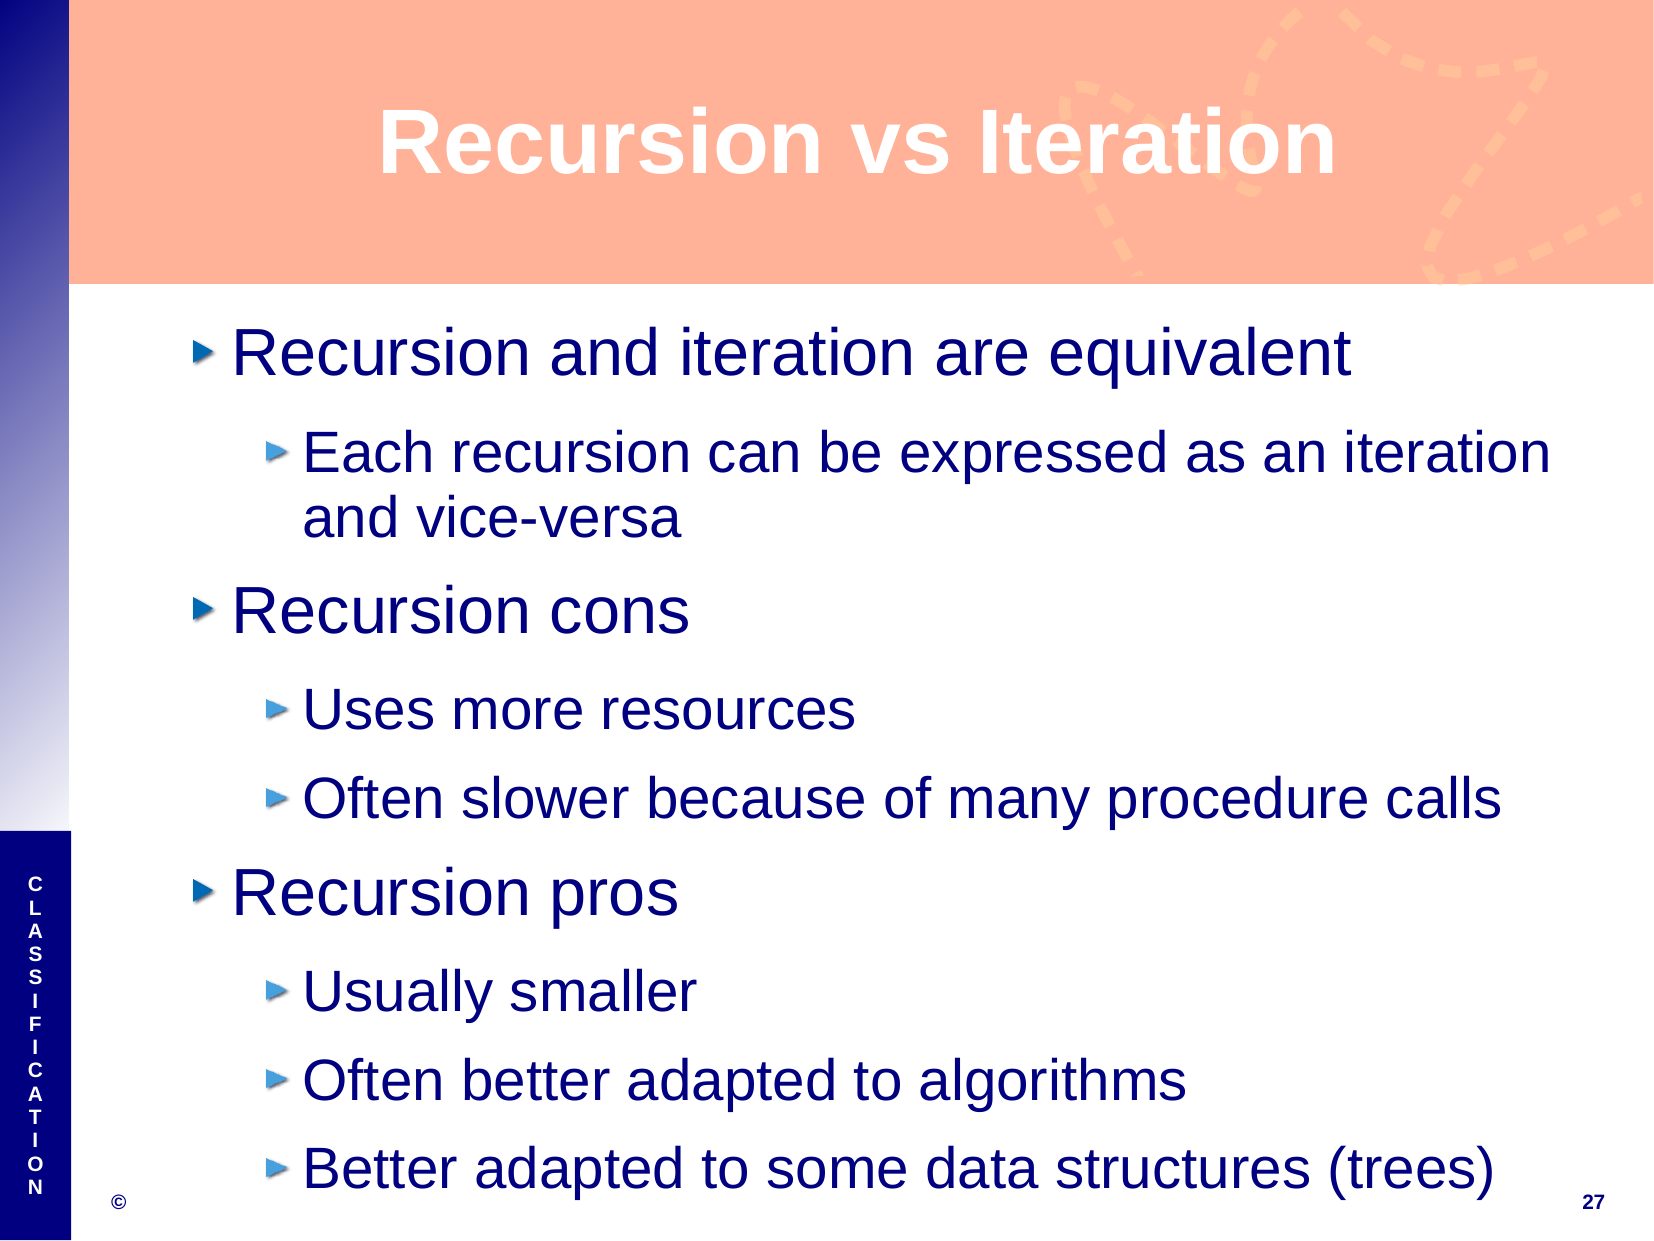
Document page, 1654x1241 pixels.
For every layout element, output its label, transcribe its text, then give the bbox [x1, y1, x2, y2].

title Recursion vs Iteration [101, 37, 1617, 246]
list Recursion and iteration are equivalent Each recursion can be expressed as an iteration and vice-versa Recursion cons Uses more resources Often slower because of many procedure calls Recursion pros Usually smaller Often better adapted to algorithms Better adapted to some data structures (trees) [160, 315, 1564, 1202]
text_box C L A S S I F I C A T I O N [0, 830, 71, 1241]
